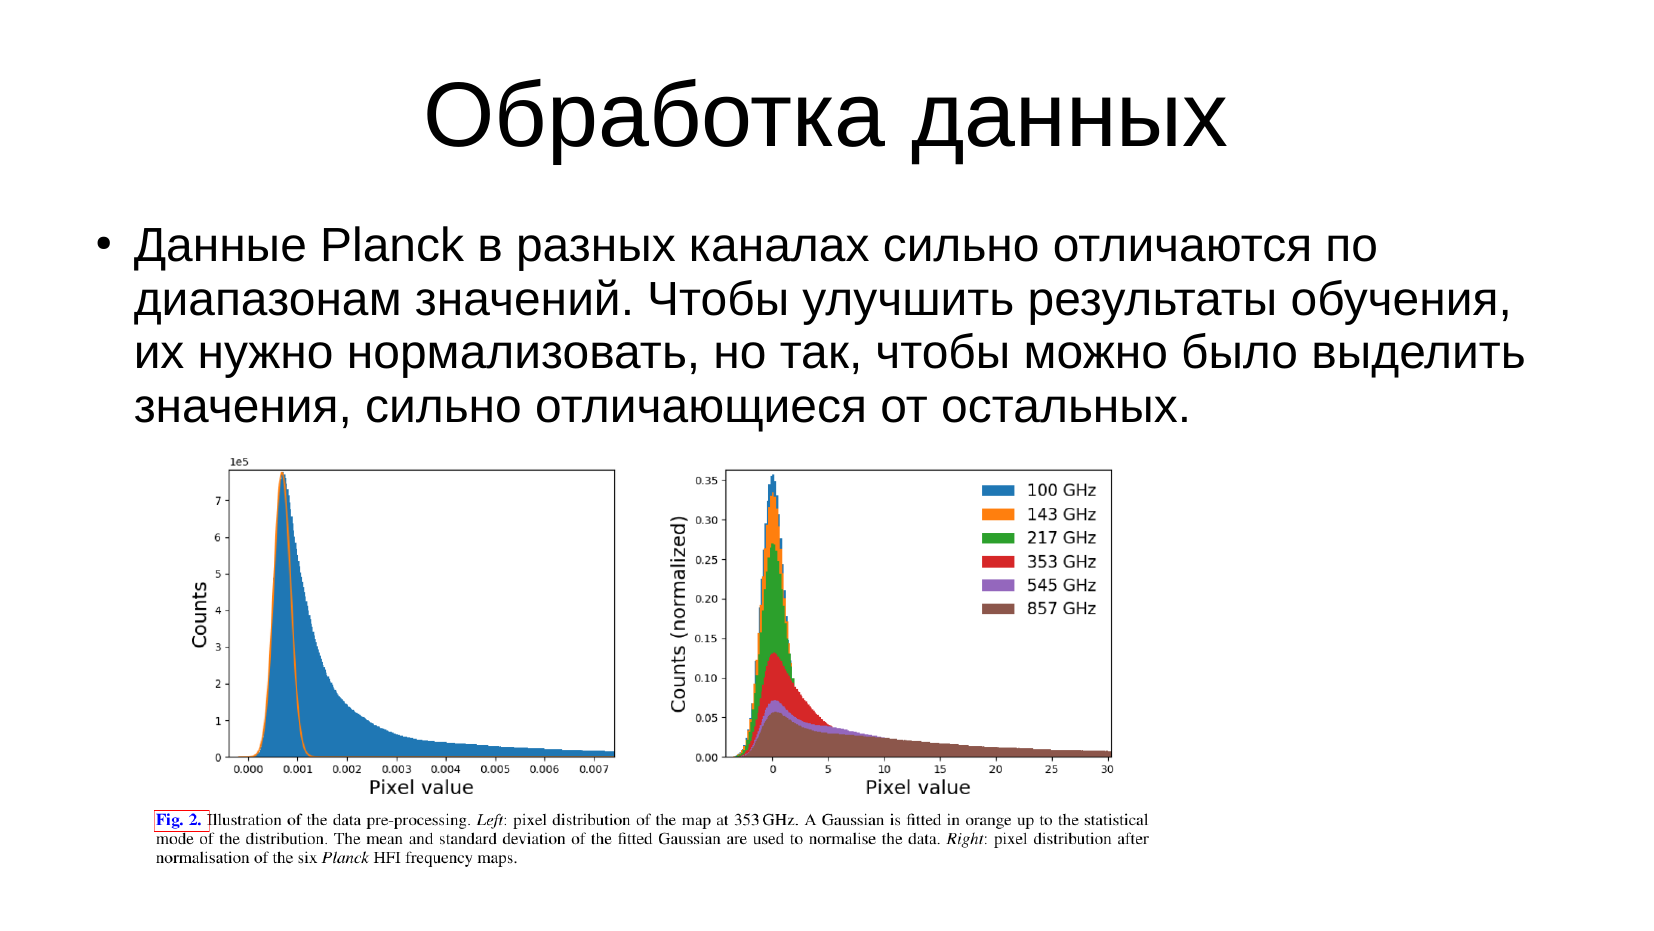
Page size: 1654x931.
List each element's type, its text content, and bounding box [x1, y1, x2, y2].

picture [133, 434, 1186, 899]
title Обработка данных [82, 37, 1571, 193]
list Данные Planck в разных каналах сильно отличаются по диапазонам значений. Чтобы улучшить результаты обучения, их нужно нормализовать, но так, чтобы можно было выделить значения, сильно отличающиеся от остальных. [82, 217, 1546, 451]
